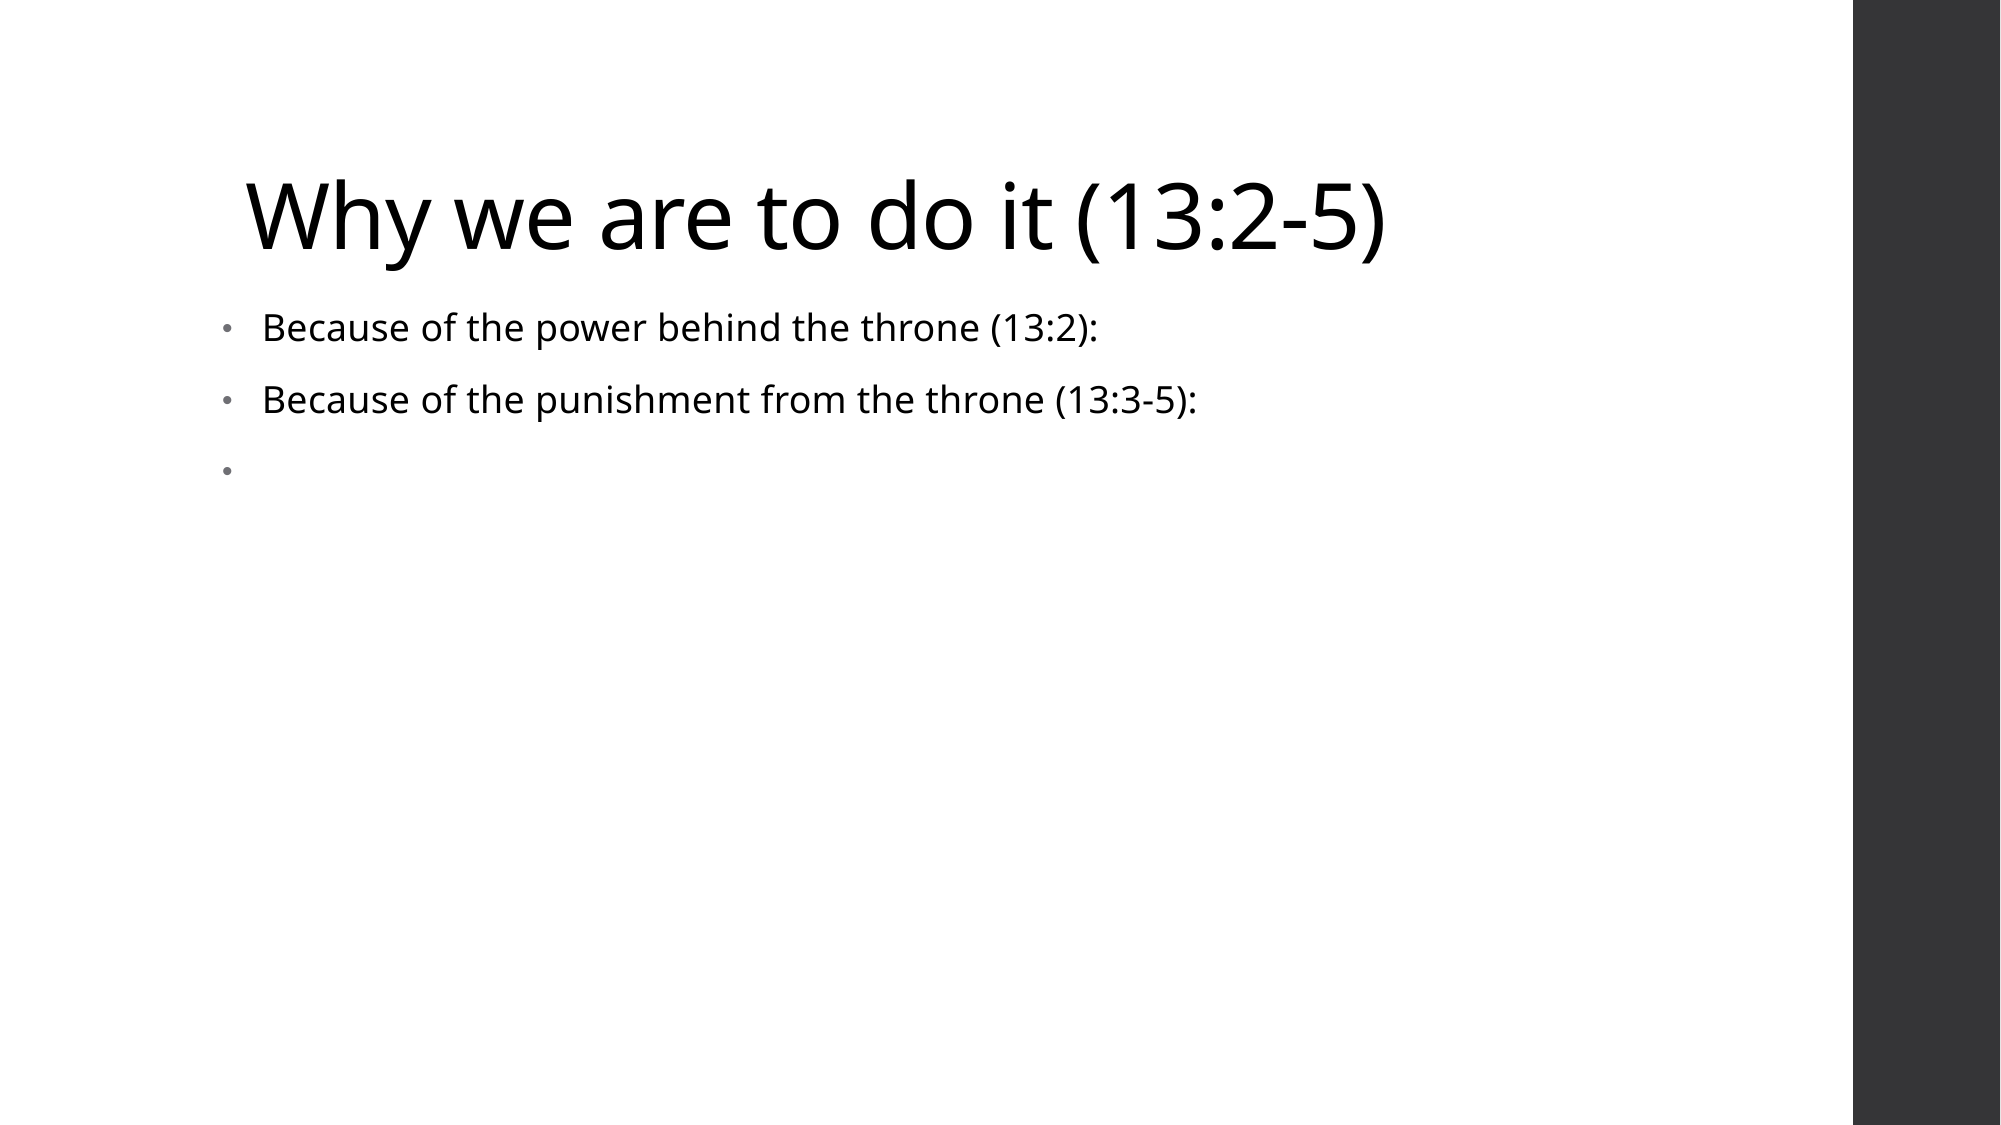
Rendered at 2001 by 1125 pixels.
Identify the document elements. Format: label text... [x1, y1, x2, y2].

title Why we are to do it (13:2-5) [206, 60, 1797, 278]
list Because of the power behind the throne (13:2): Because of the punishment from the throne (13:3-5): [206, 299, 1617, 1014]
